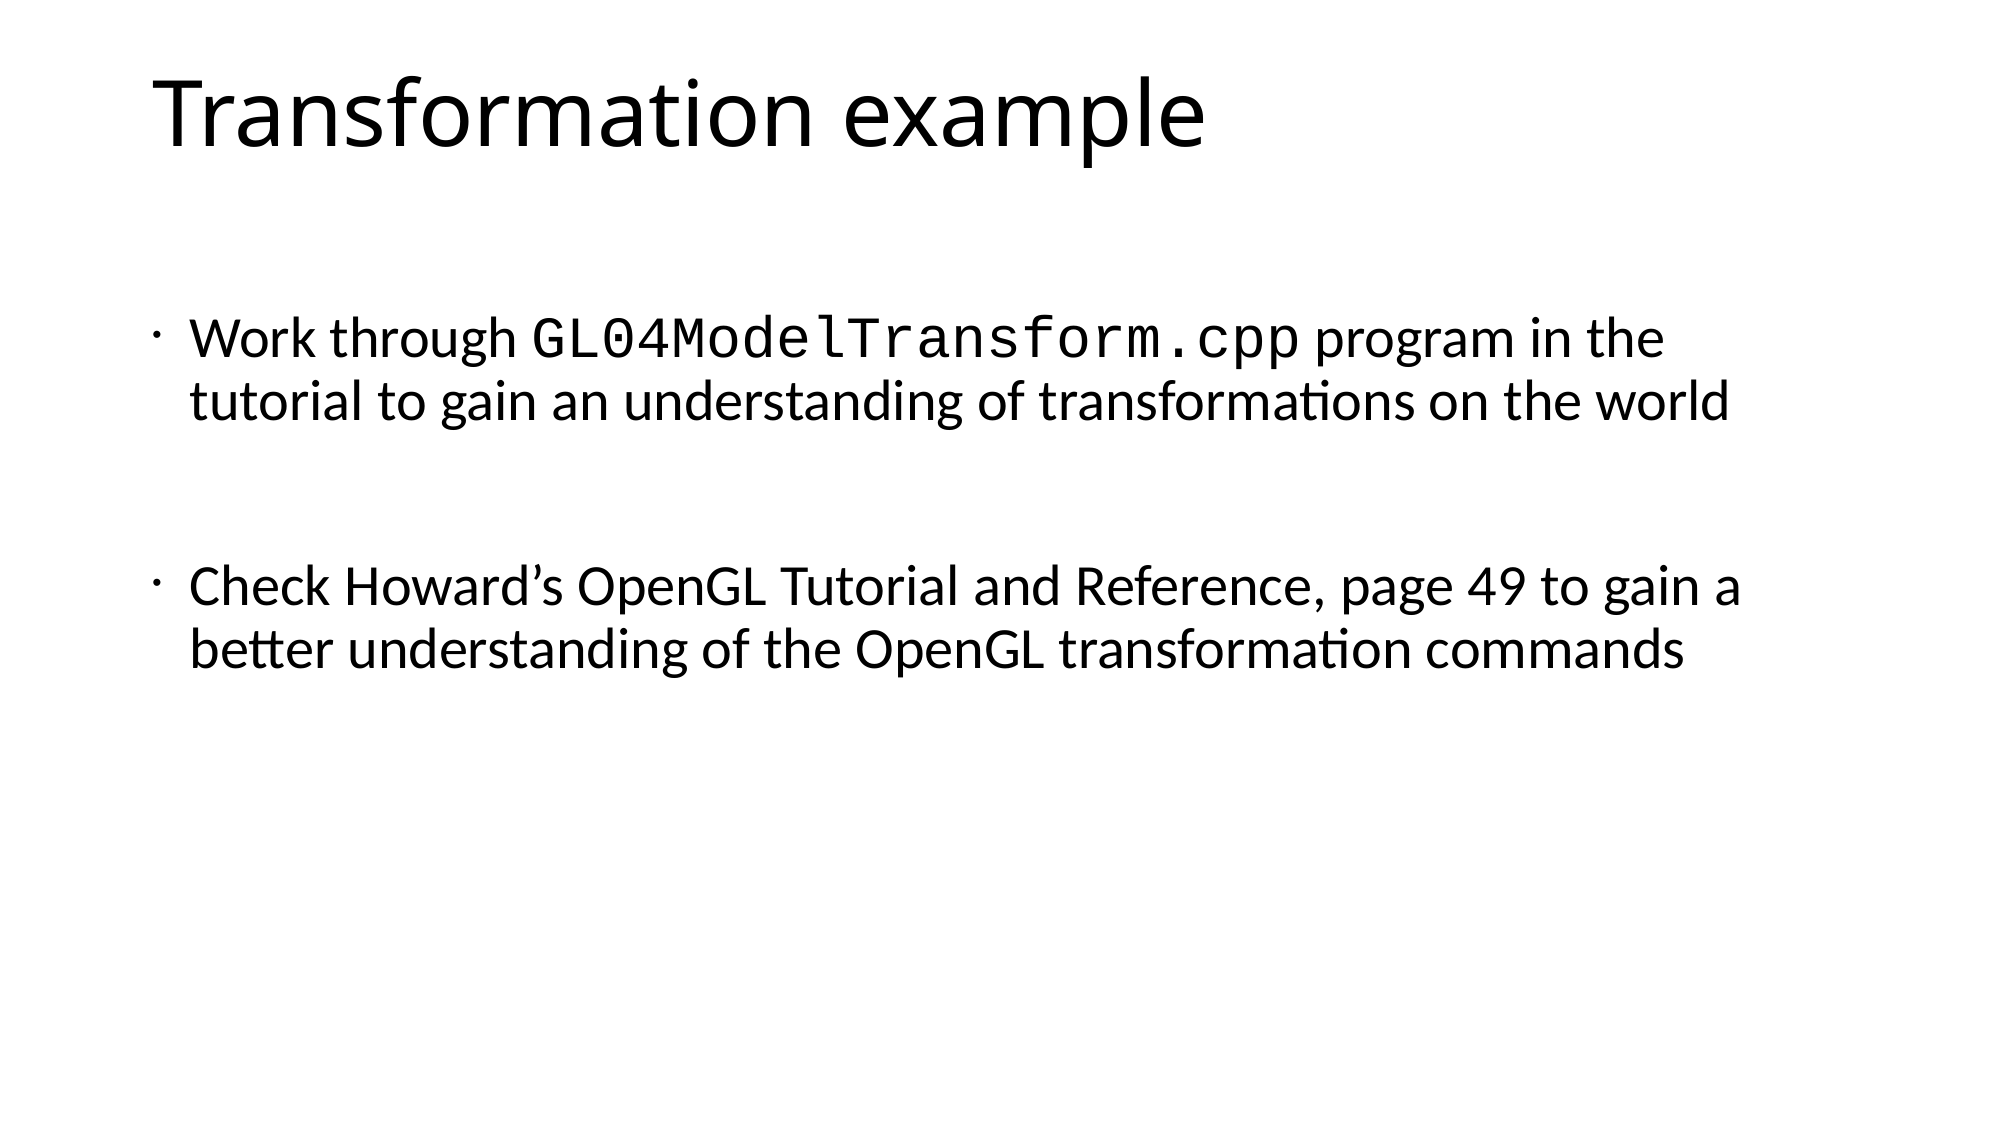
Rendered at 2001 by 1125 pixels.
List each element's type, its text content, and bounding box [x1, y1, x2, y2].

list Work through GL04ModelTransform.cpp program in the tutorial to gain an understanding of transformations on the world Check Howard’s OpenGL Tutorial and Reference, page 49 to gain a better understanding of the OpenGL transformation commands [137, 299, 1863, 1014]
title Transformation example [137, 59, 1863, 278]
